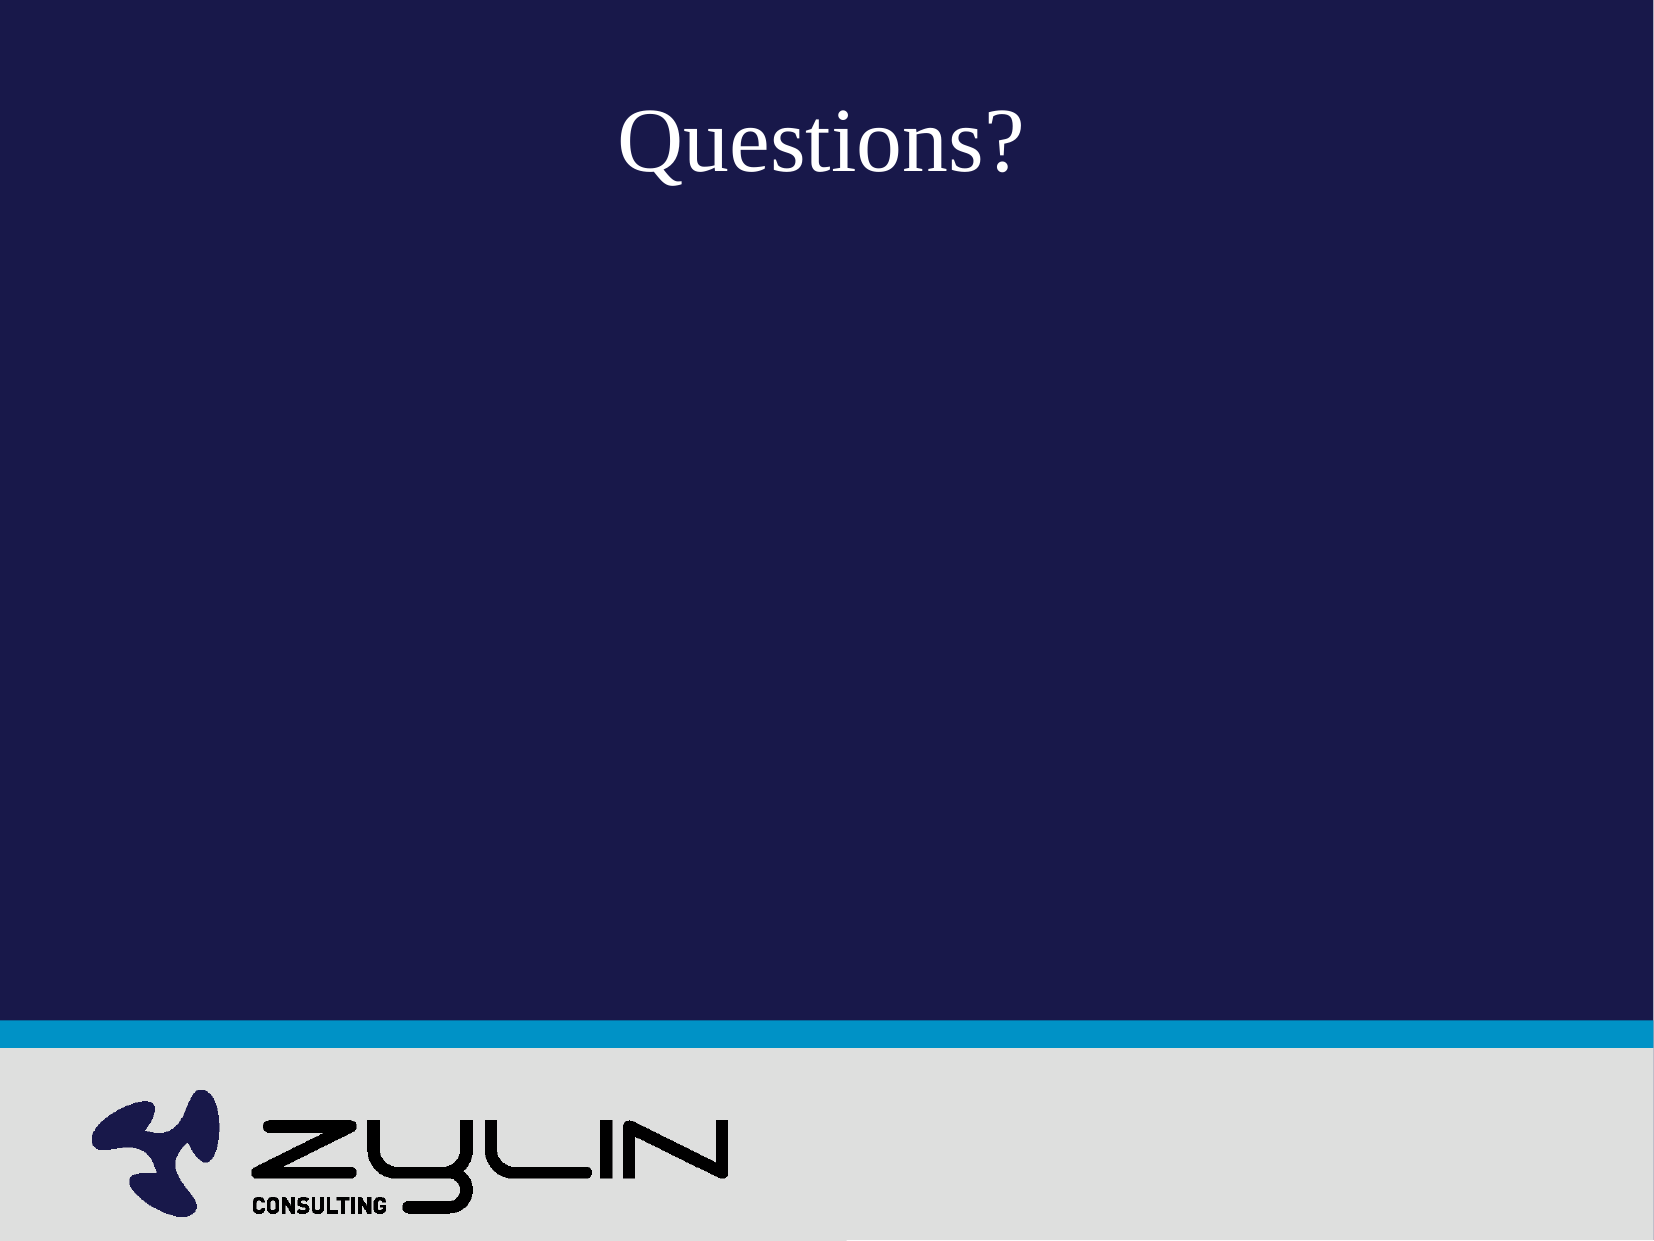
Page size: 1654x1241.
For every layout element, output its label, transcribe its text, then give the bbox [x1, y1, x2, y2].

title Questions? [117, 79, 1526, 206]
picture [0, 1049, 812, 1241]
text_box [0, 1020, 1654, 1241]
